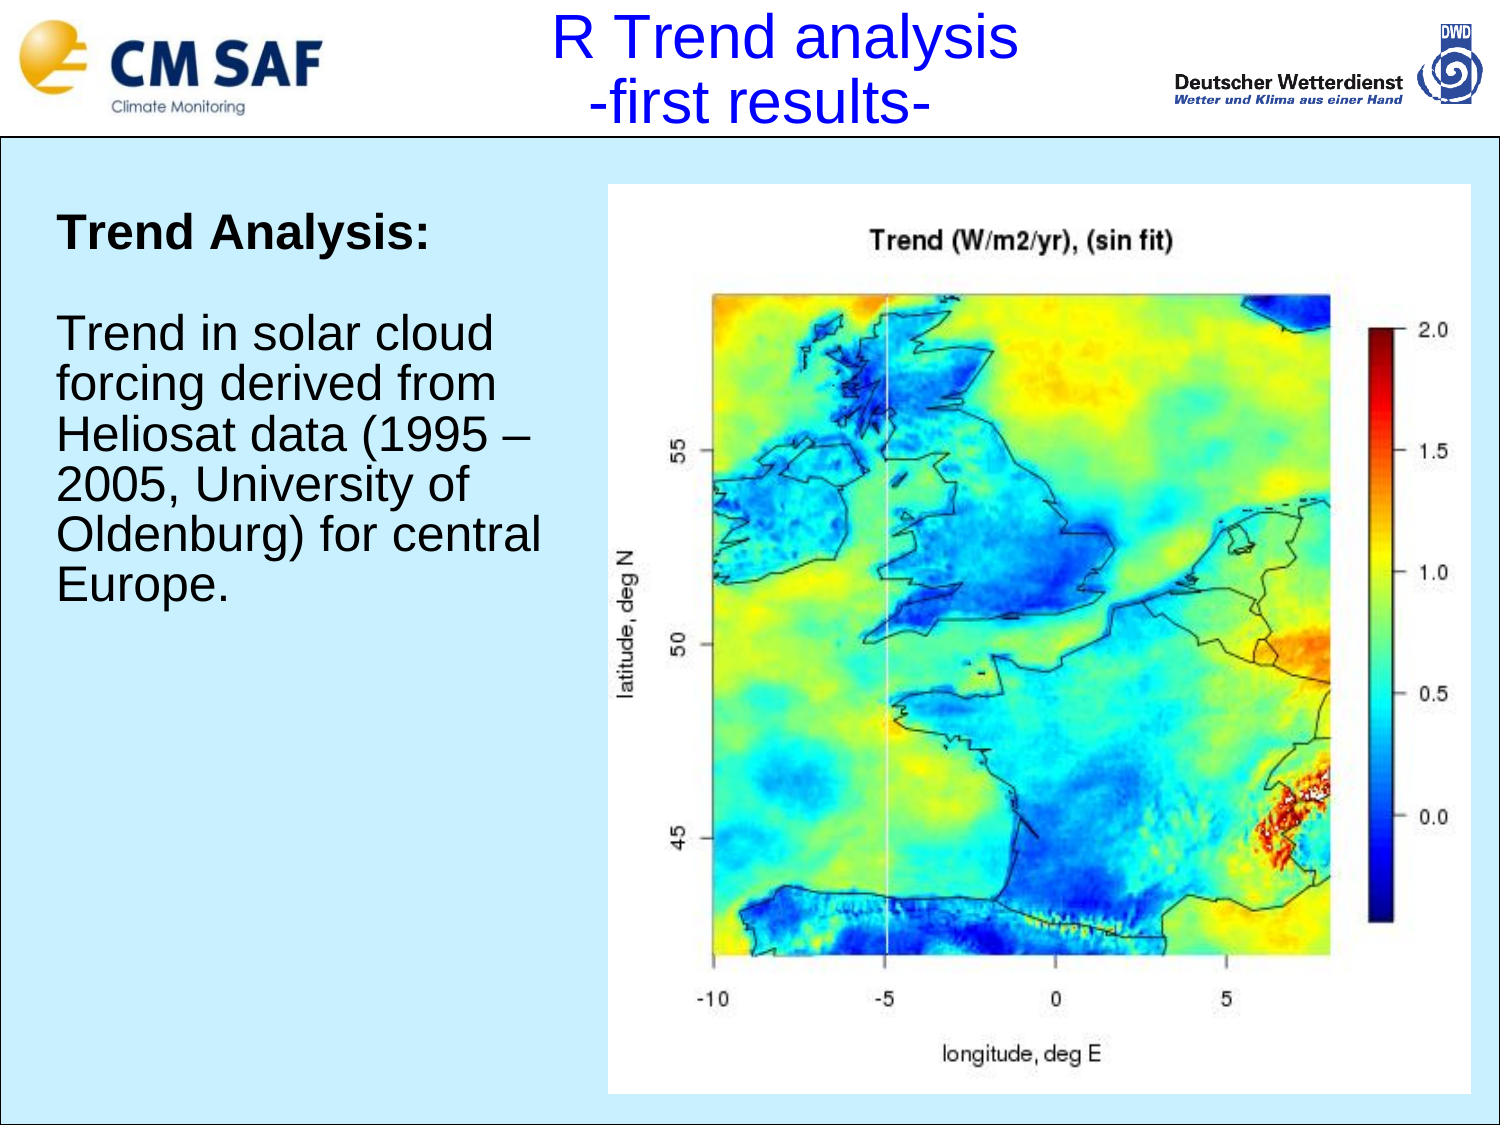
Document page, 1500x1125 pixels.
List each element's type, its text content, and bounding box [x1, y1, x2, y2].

picture [1341, 24, 1483, 104]
text_box Trend in solar cloud forcing derived from Heliosat data (1995 – 2005, University of Oldenburg) for central Europe. [41, 302, 562, 680]
text_box R Trend analysis -first results- [179, 7, 1341, 136]
picture [608, 184, 1471, 1094]
text_box Trend Analysis: [41, 192, 447, 268]
picture [17, 19, 179, 117]
